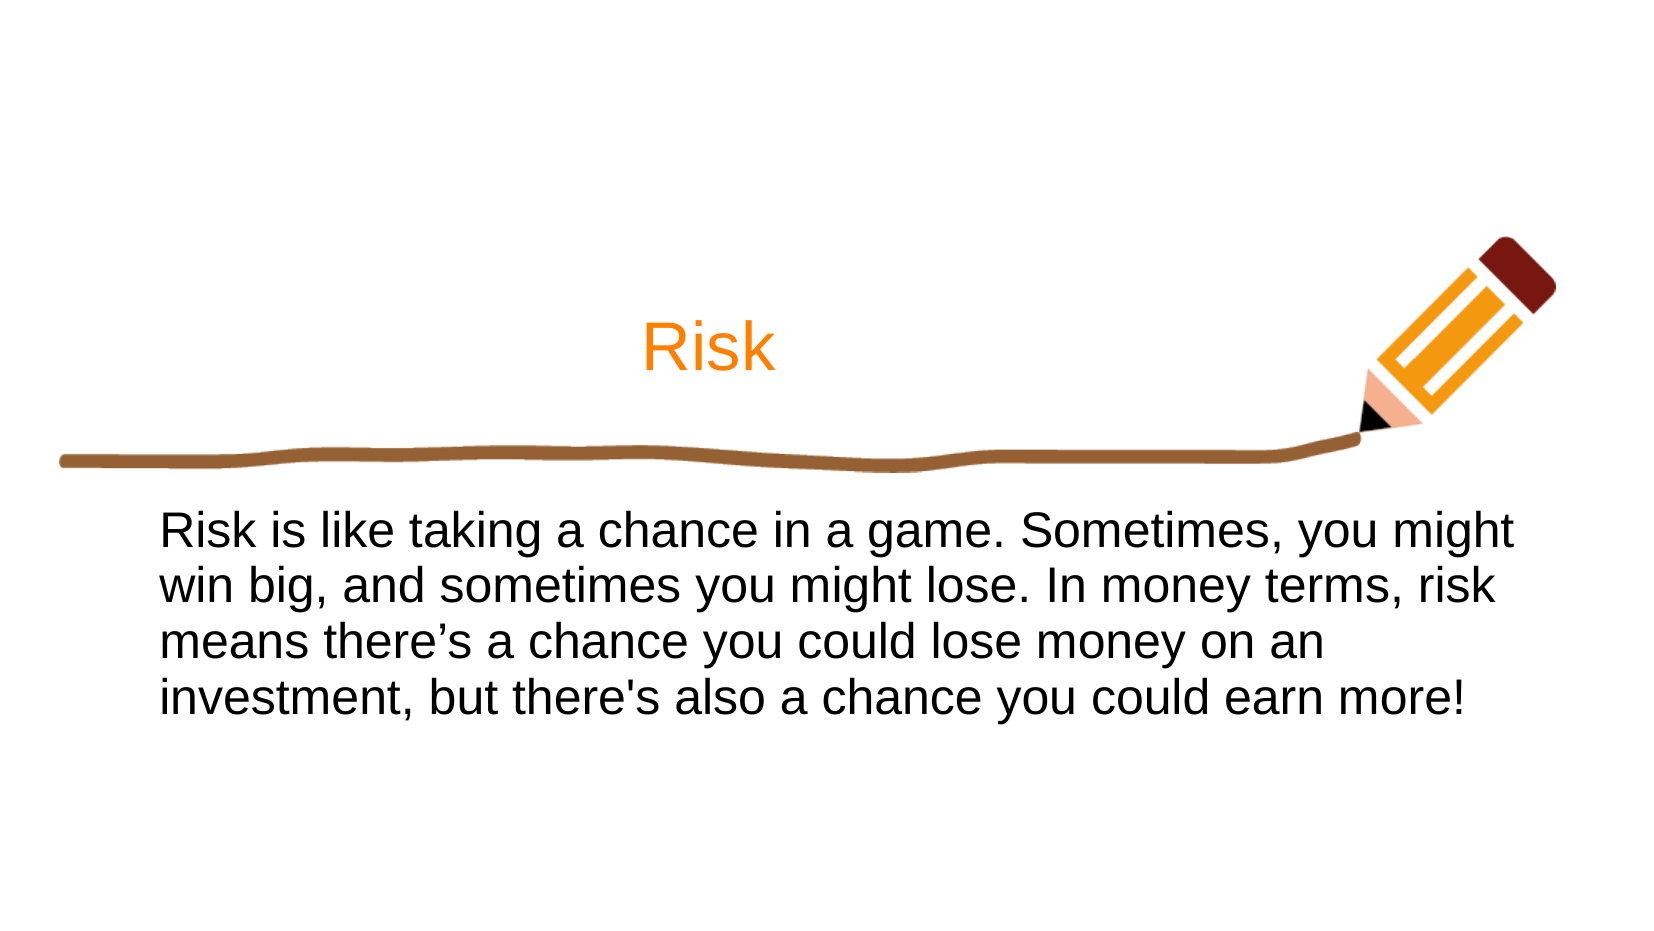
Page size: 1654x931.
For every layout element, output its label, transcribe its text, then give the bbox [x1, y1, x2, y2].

picture [59, 236, 1556, 473]
list Risk is like taking a chance in a game. Sometimes, you might win big, and sometimes you might lose. In money terms, risk means there’s a chance you could lose money on an investment, but there's also a chance you could earn more! [88, 501, 1565, 886]
title Risk [88, 265, 1329, 429]
